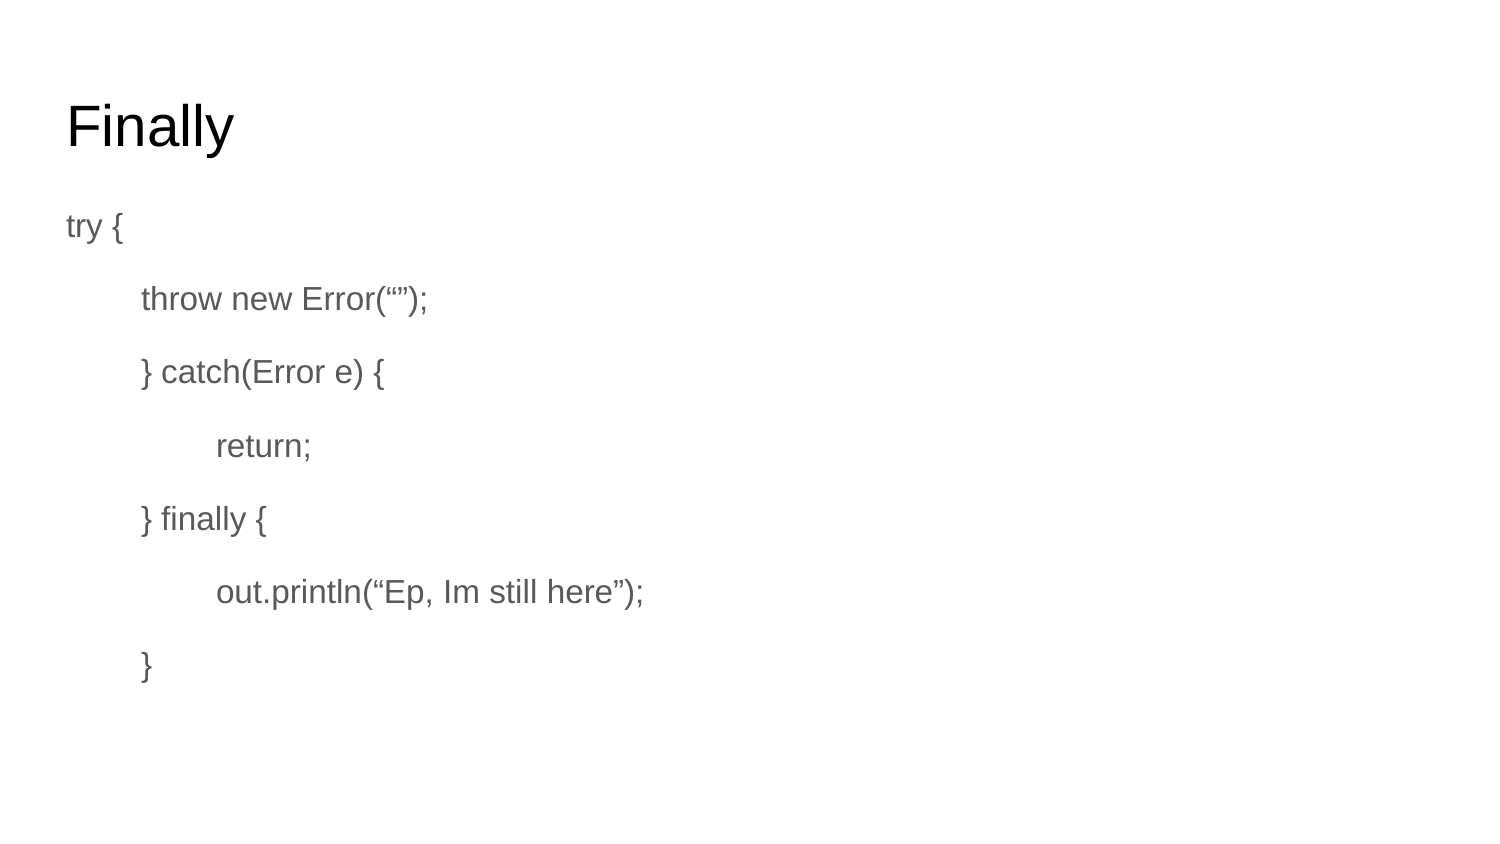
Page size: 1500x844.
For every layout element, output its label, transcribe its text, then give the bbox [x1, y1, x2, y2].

list try { throw new Error(“”); } catch(Error e) { return; } finally { out.println(“Ep, Im still here”); } [51, 189, 1449, 750]
title Finally [51, 72, 1449, 167]
